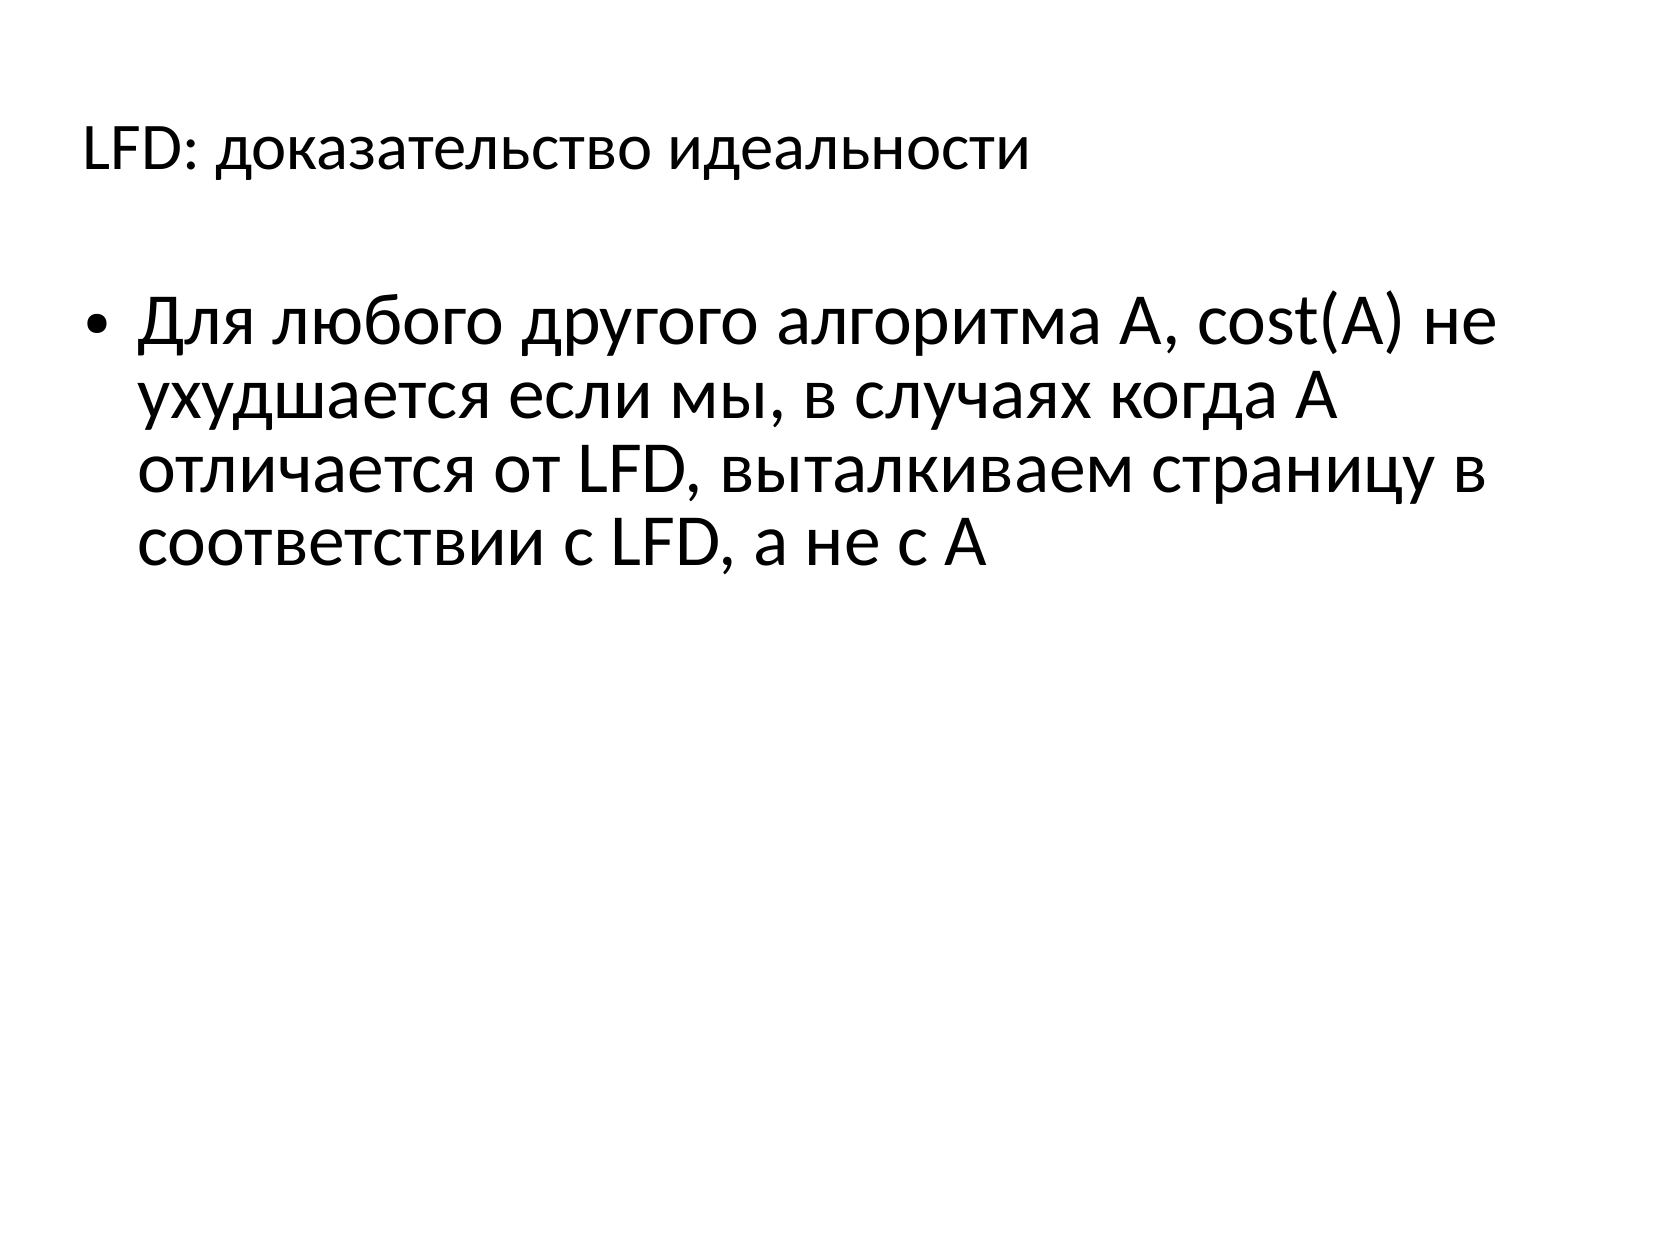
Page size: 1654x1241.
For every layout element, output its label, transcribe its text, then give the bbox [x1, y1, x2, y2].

list Для любого другого алгоритма А, cost(A) не ухудшается если мы, в случаях когда A отличается от LFD, выталкиваем страницу в соответствии с LFD, а не с A [66, 289, 1555, 1108]
title LFD: доказательство идеальности [82, 49, 1571, 257]
